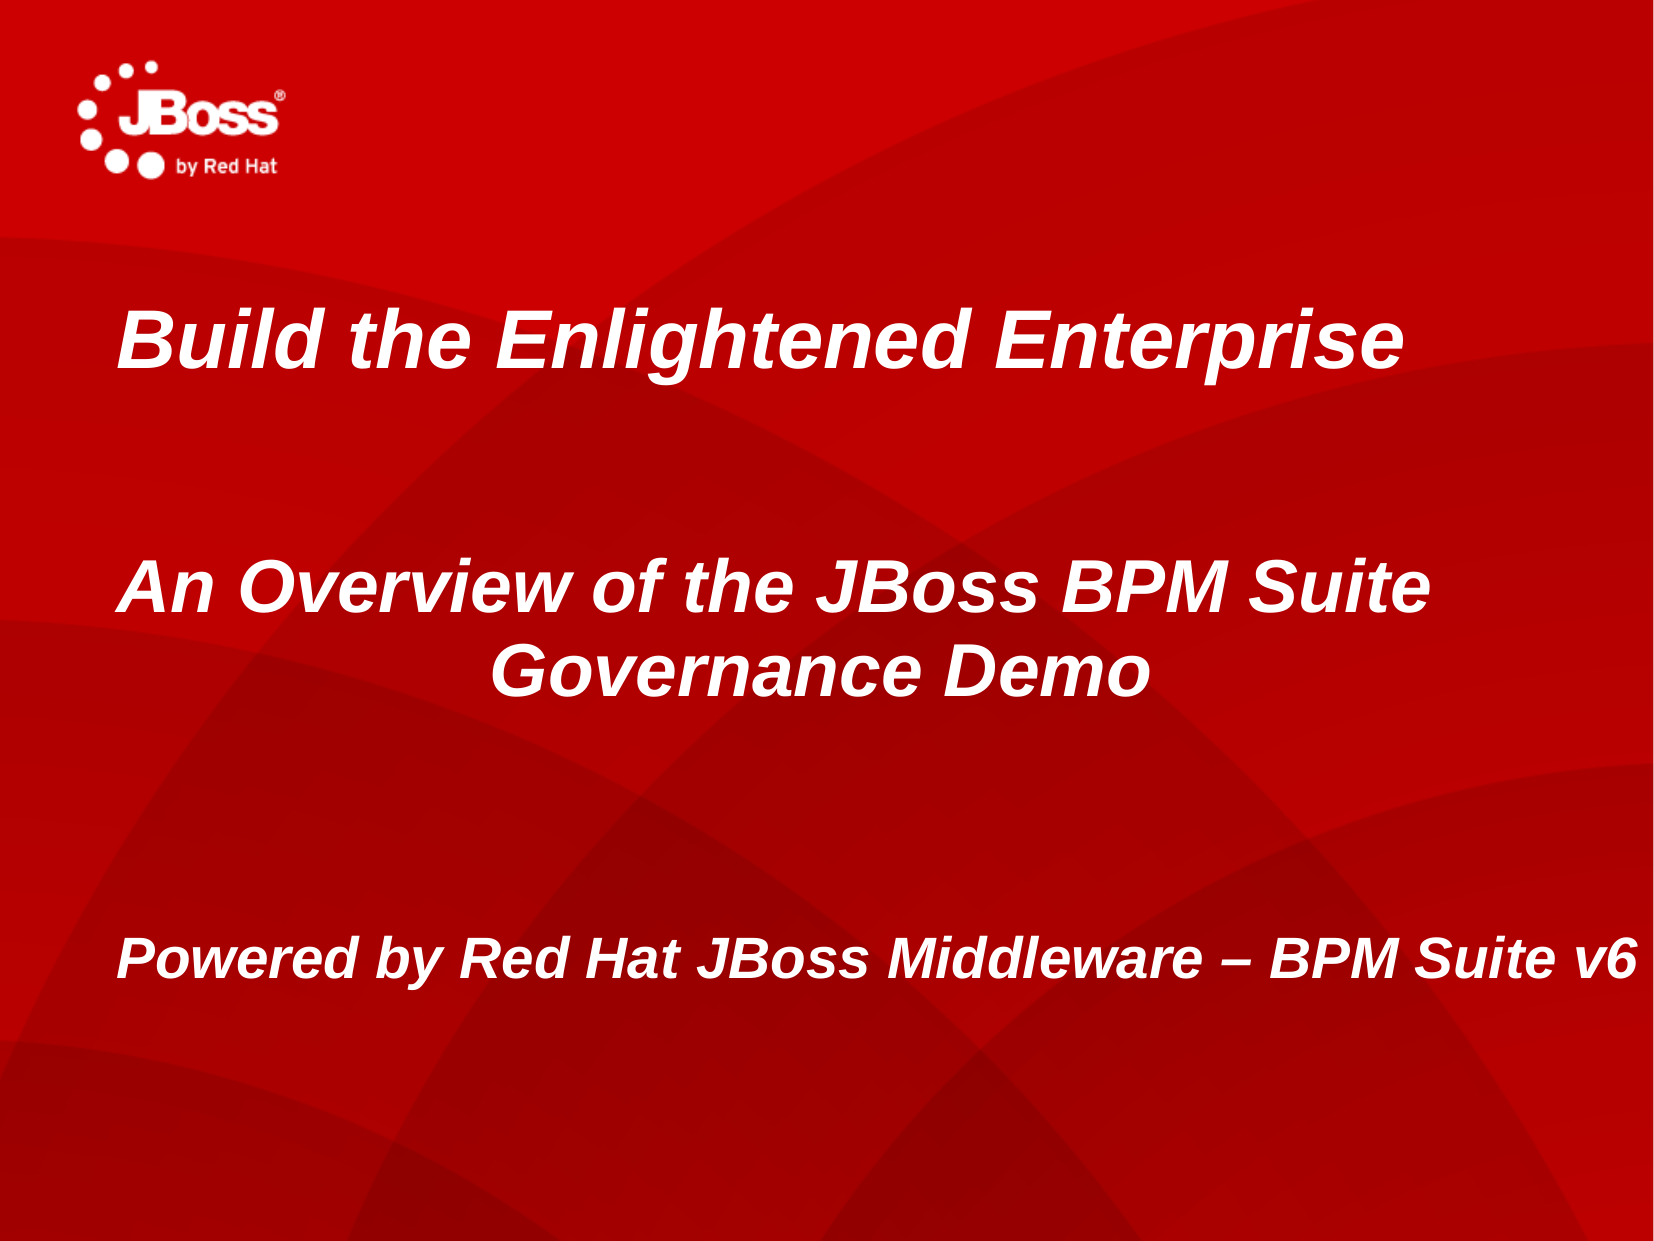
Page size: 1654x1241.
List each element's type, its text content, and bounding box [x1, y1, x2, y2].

picture [0, 0, 1654, 1241]
text_box Build the Enlightened Enterprise An Overview of the JBoss BPM Suite Governance Demo Powered by Red Hat JBoss Middleware – BPM Suite v6 [101, 285, 1552, 1085]
